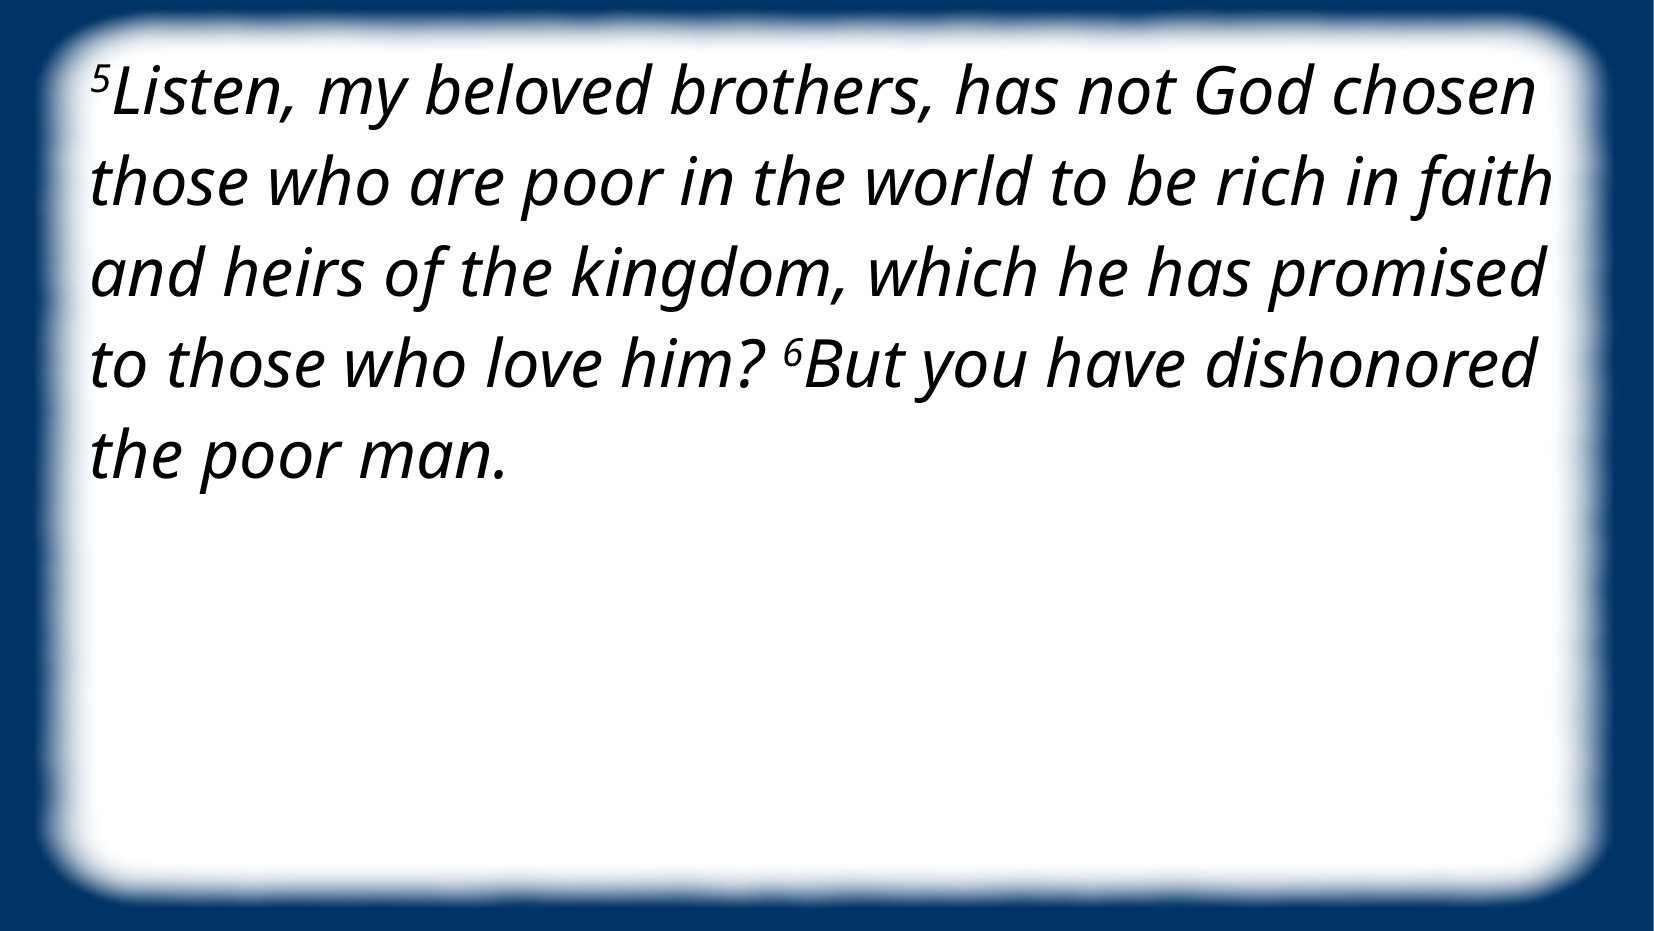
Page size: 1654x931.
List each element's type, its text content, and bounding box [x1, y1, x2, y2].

picture [0, 0, 1654, 931]
text_box 5Listen, my beloved brothers, has not God chosen those who are poor in the world to be rich in faith and heirs of the kingdom, which he has promised to those who love him? 6But you have dishonored the poor man. [75, 36, 1576, 496]
